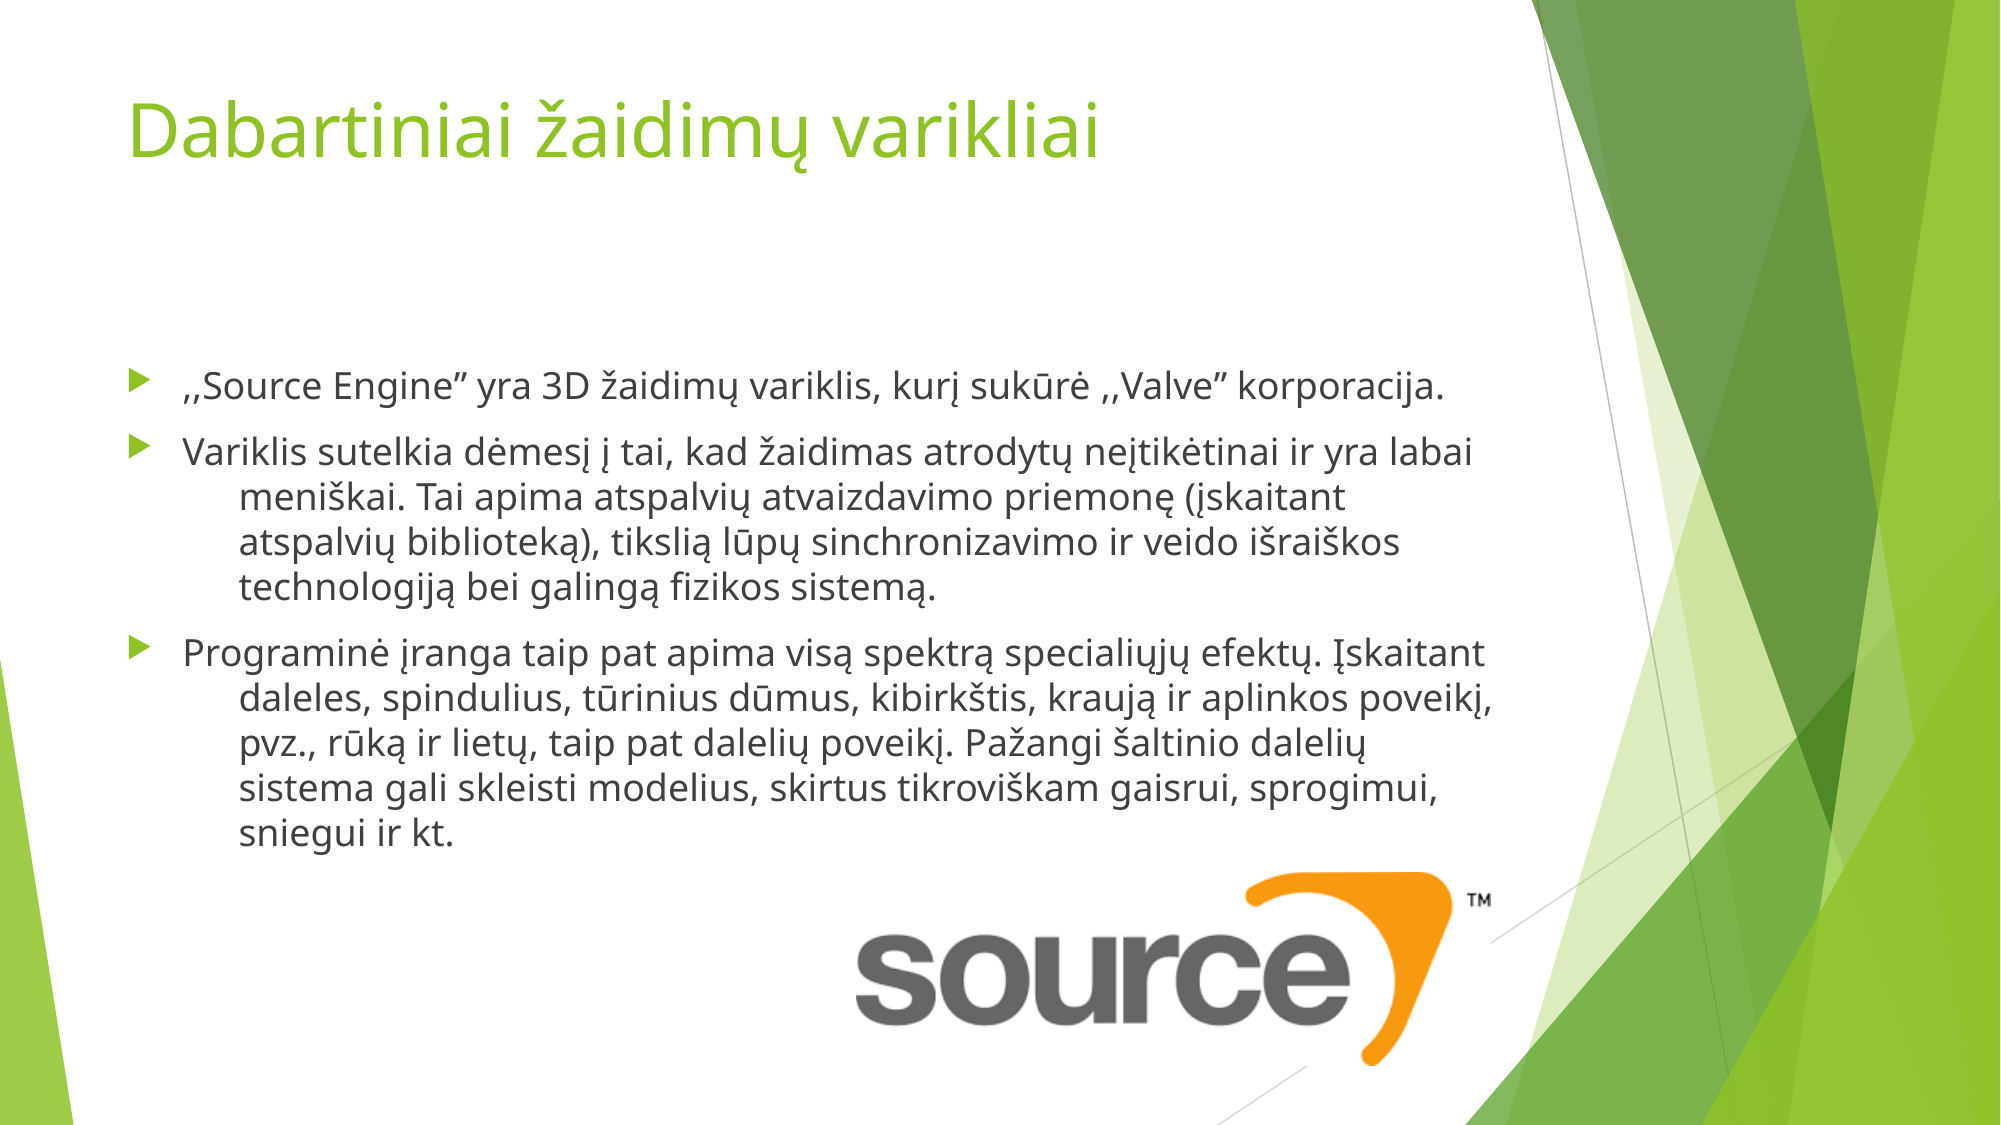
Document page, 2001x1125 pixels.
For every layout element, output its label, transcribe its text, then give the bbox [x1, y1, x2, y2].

list ,,Source Engine” yra 3D žaidimų variklis, kurį sukūrė ,,Valve” korporacija. Variklis sutelkia dėmesį į tai, kad žaidimas atrodytų neįtikėtinai ir yra labai meniškai. Tai apima atspalvių atvaizdavimo priemonę (įskaitant atspalvių biblioteką), tikslią lūpų sinchronizavimo ir veido išraiškos technologiją bei galingą fizikos sistemą. Programinė įranga taip pat apima visą spektrą specialiųjų efektų. Įskaitant daleles, spindulius, tūrinius dūmus, kibirkštis, kraują ir aplinkos poveikį, pvz., rūką ir lietų, taip pat dalelių poveikį. Pažangi šaltinio dalelių sistema gali skleisti modelius, skirtus tikroviškam gaisrui, sprogimui, sniegui ir kt. [111, 354, 1522, 992]
picture [856, 872, 1491, 1066]
title Dabartiniai žaidimų varikliai [111, 75, 1522, 292]
